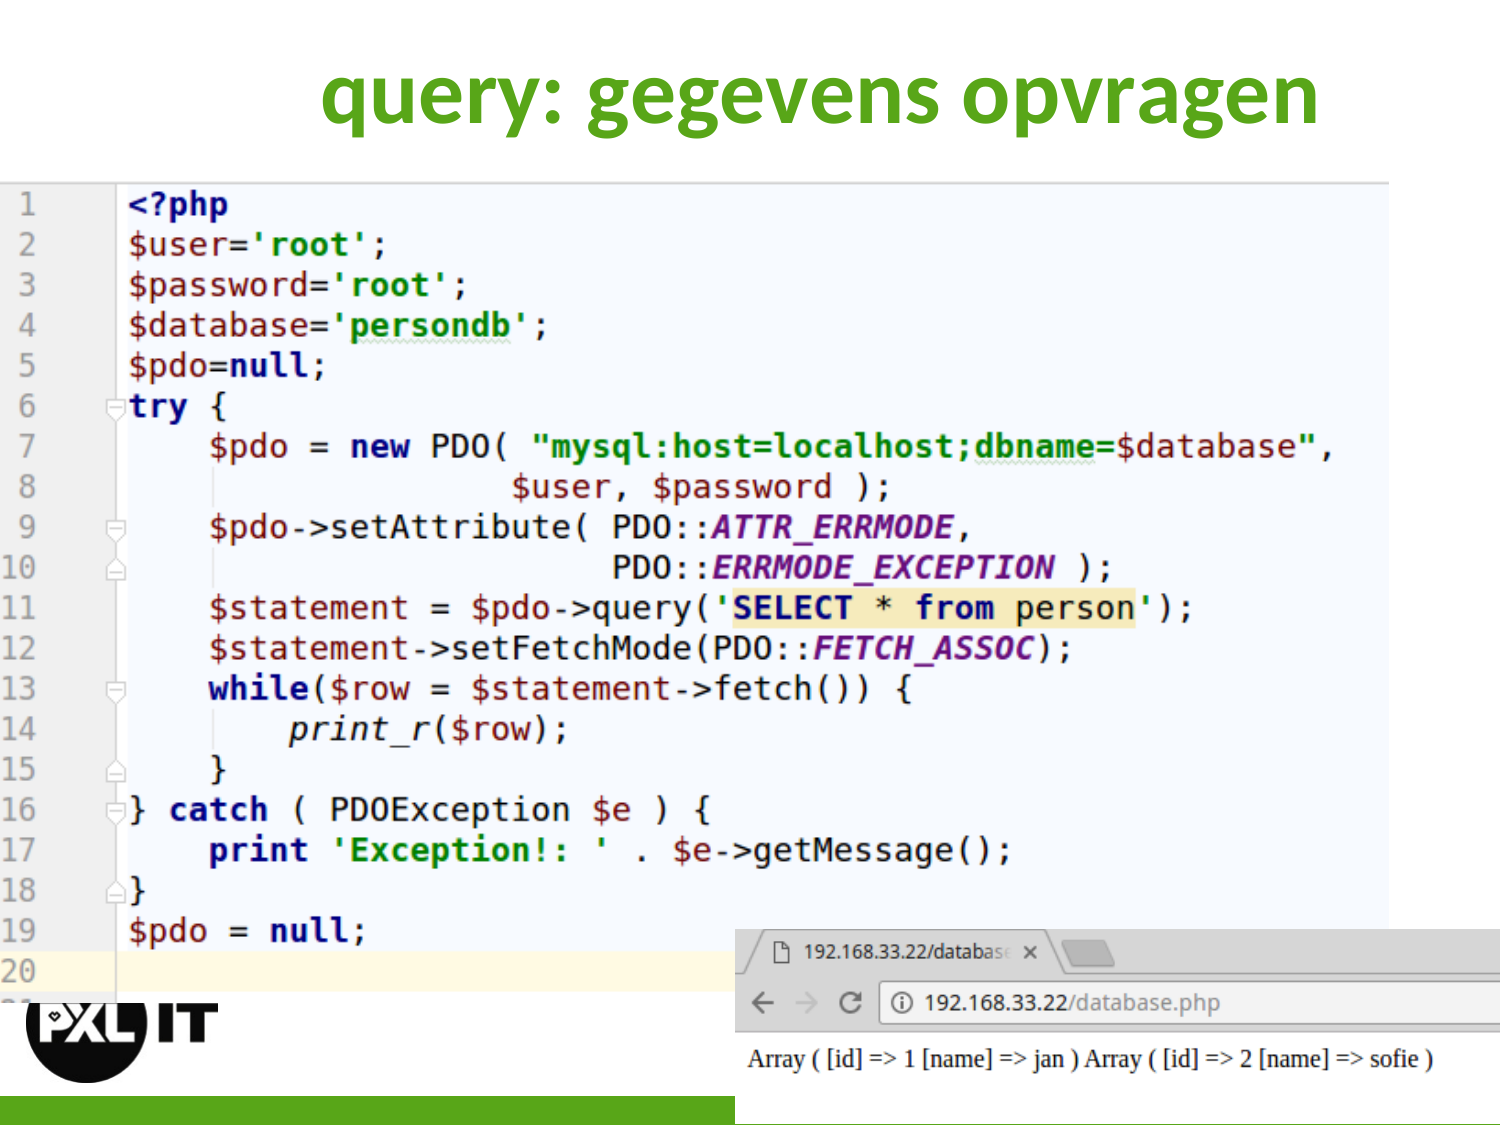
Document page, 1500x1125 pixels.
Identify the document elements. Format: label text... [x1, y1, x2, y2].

picture [0, 181, 1500, 1124]
text_box query: gegevens opvragen [201, 24, 1441, 151]
